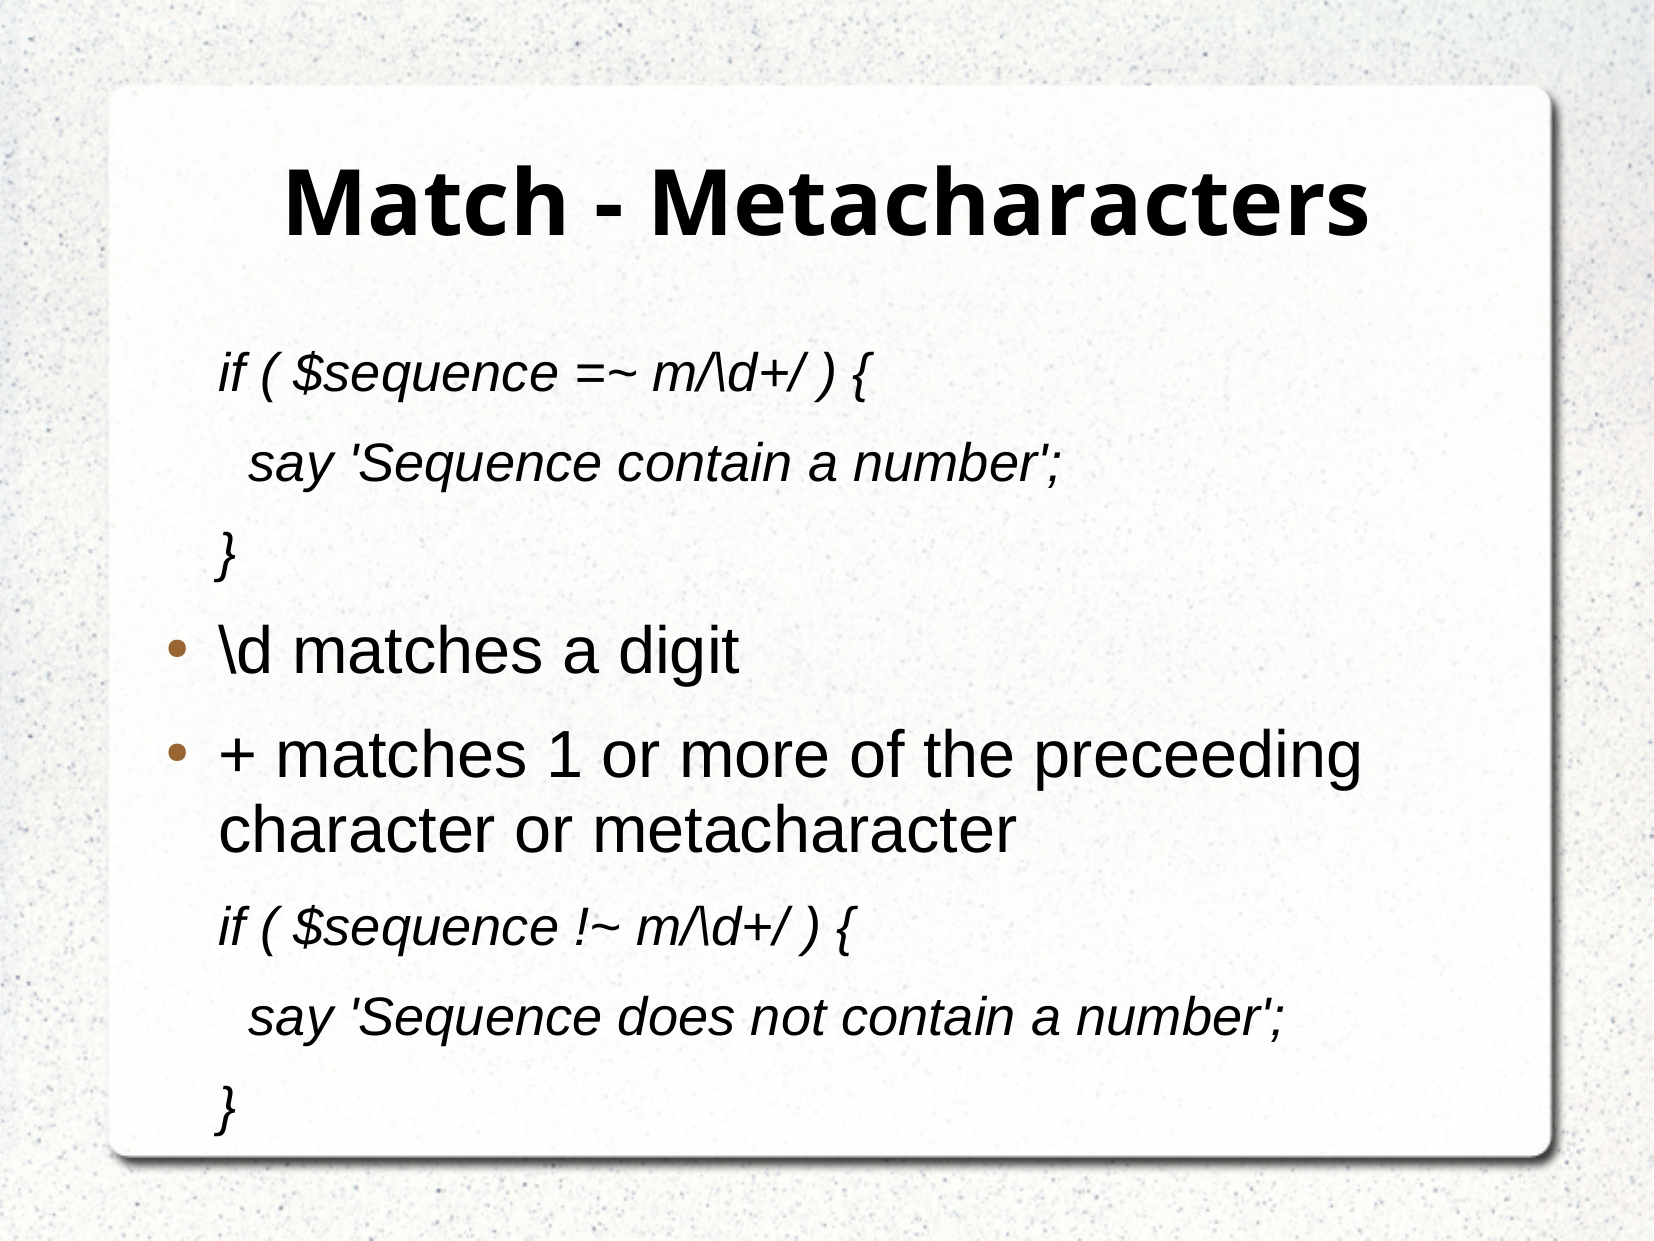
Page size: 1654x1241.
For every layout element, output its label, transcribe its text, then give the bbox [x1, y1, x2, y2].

list if ( $sequence =~ m/\d+/ ) { say 'Sequence contain a number'; } \d matches a digit + matches 1 or more of the preceeding character or metacharacter if ( $sequence !~ m/\d+/ ) { say 'Sequence does not contain a number'; } [147, 342, 1506, 1137]
picture [0, 0, 1654, 1241]
title Match - Metacharacters [118, 96, 1536, 304]
